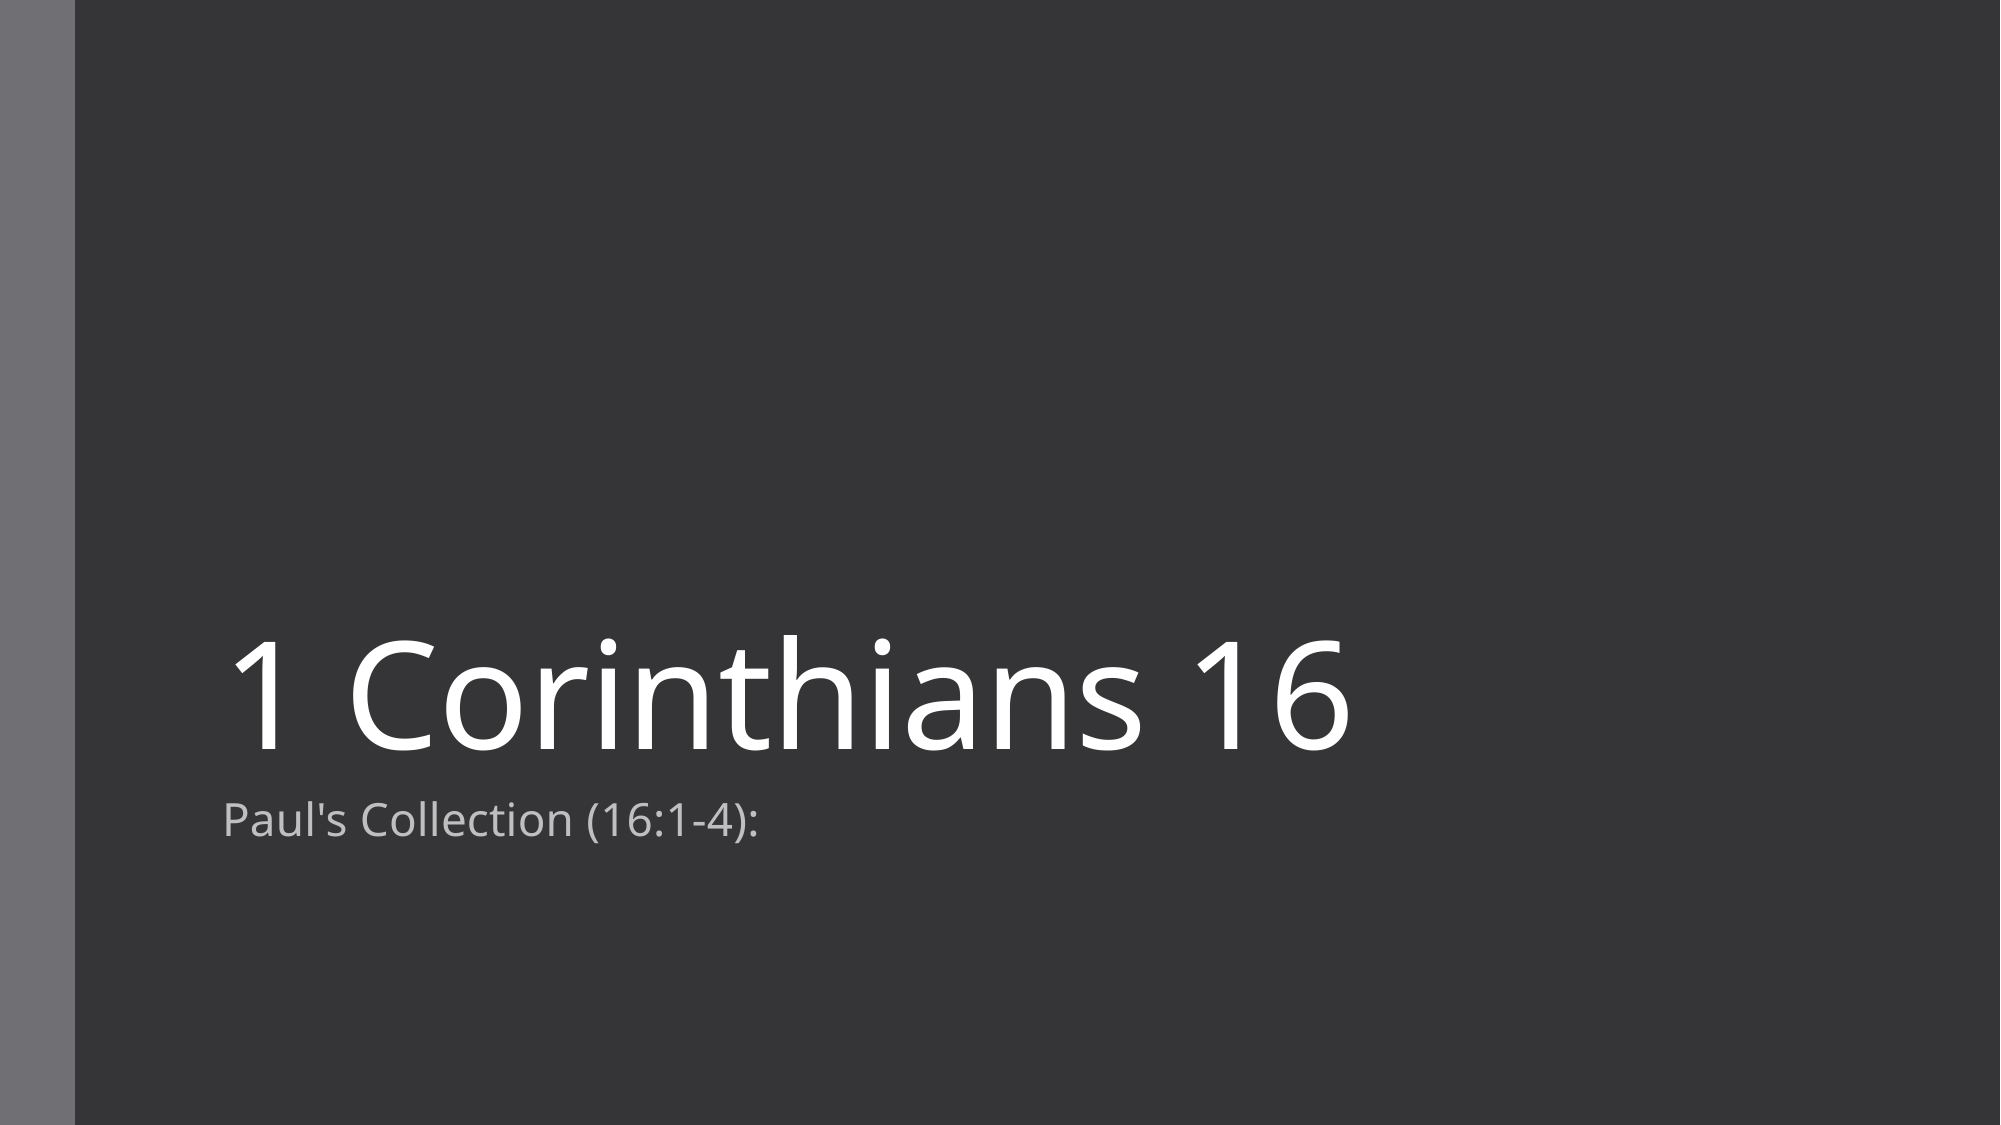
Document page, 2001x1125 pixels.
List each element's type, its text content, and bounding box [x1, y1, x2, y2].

subtitle Paul's Collection (16:1-4): [206, 787, 1752, 1066]
title 1 Corinthians 16 [206, 124, 1752, 787]
